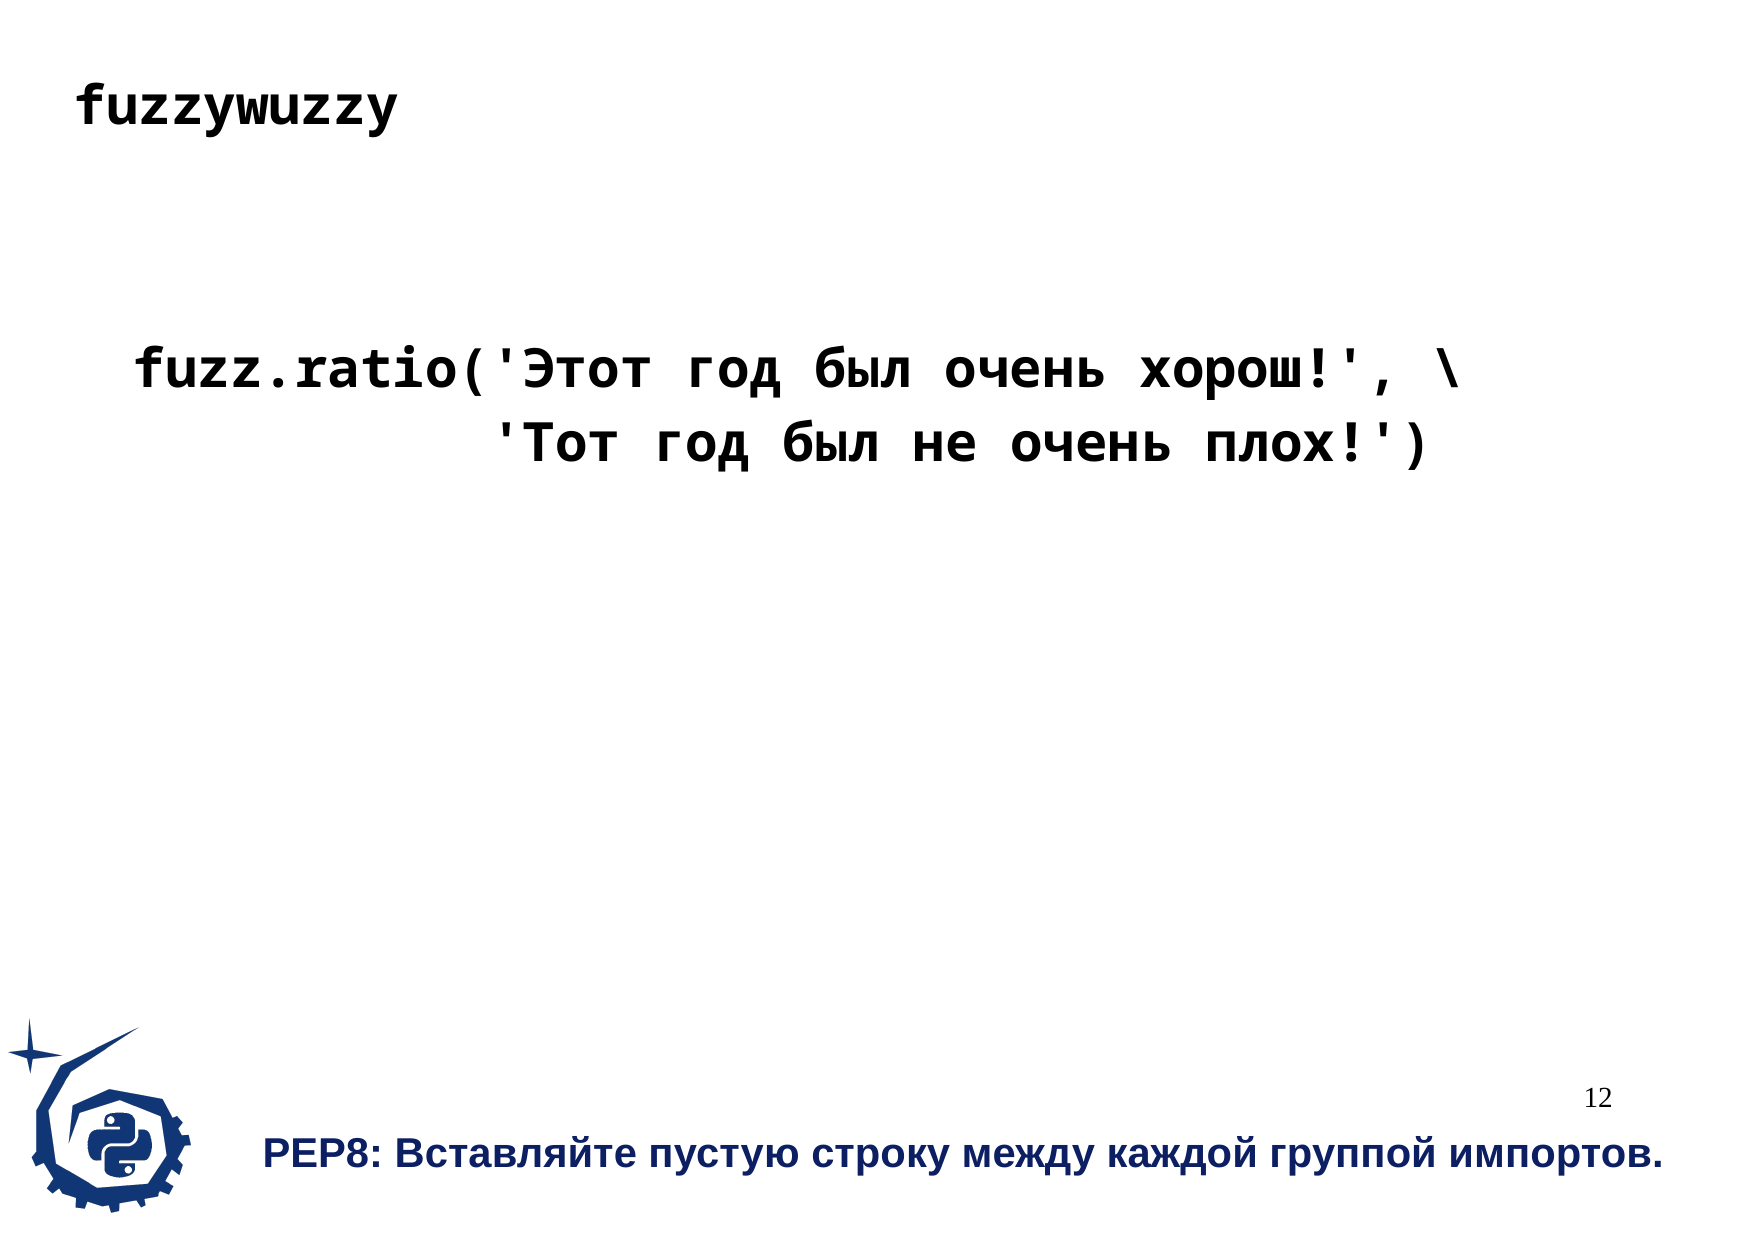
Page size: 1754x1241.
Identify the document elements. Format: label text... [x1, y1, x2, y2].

text_box fuzzywuzzy [59, 59, 1595, 129]
picture [0, 1015, 201, 1217]
text_box PEP8: Вставляйте пустую строку между каждой группой импортов. [248, 1122, 1695, 1231]
text_box fuzz.ratio('Этот год был очень хорош!', \ 'Тот год был не очень плох!') [118, 248, 1695, 1023]
